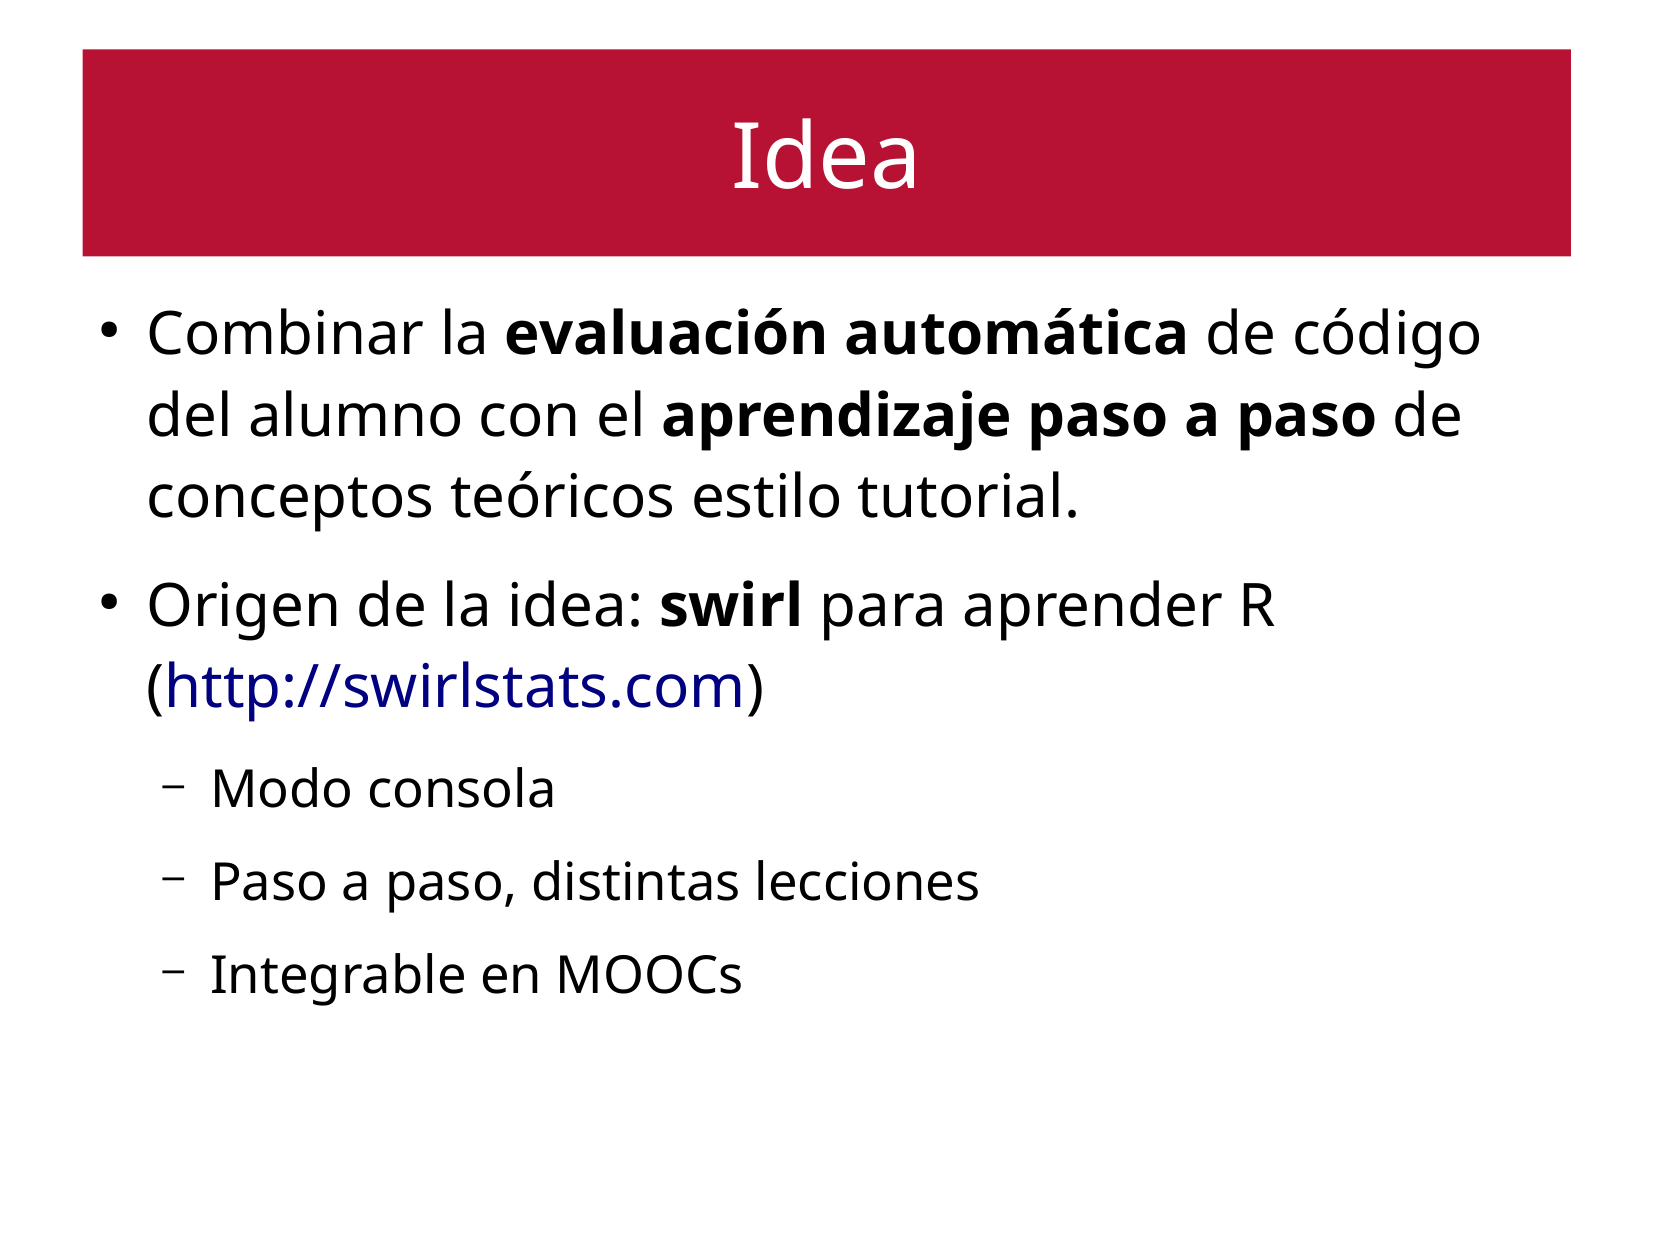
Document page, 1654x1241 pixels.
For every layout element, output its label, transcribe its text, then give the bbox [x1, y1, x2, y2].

list Combinar la evaluación automática de código del alumno con el aprendizaje paso a paso de conceptos teóricos estilo tutorial. Origen de la idea: swirl para aprender R (http://swirlstats.com) Modo consola Paso a paso, distintas lecciones Integrable en MOOCs [82, 290, 1571, 1010]
title Idea [82, 49, 1571, 257]
